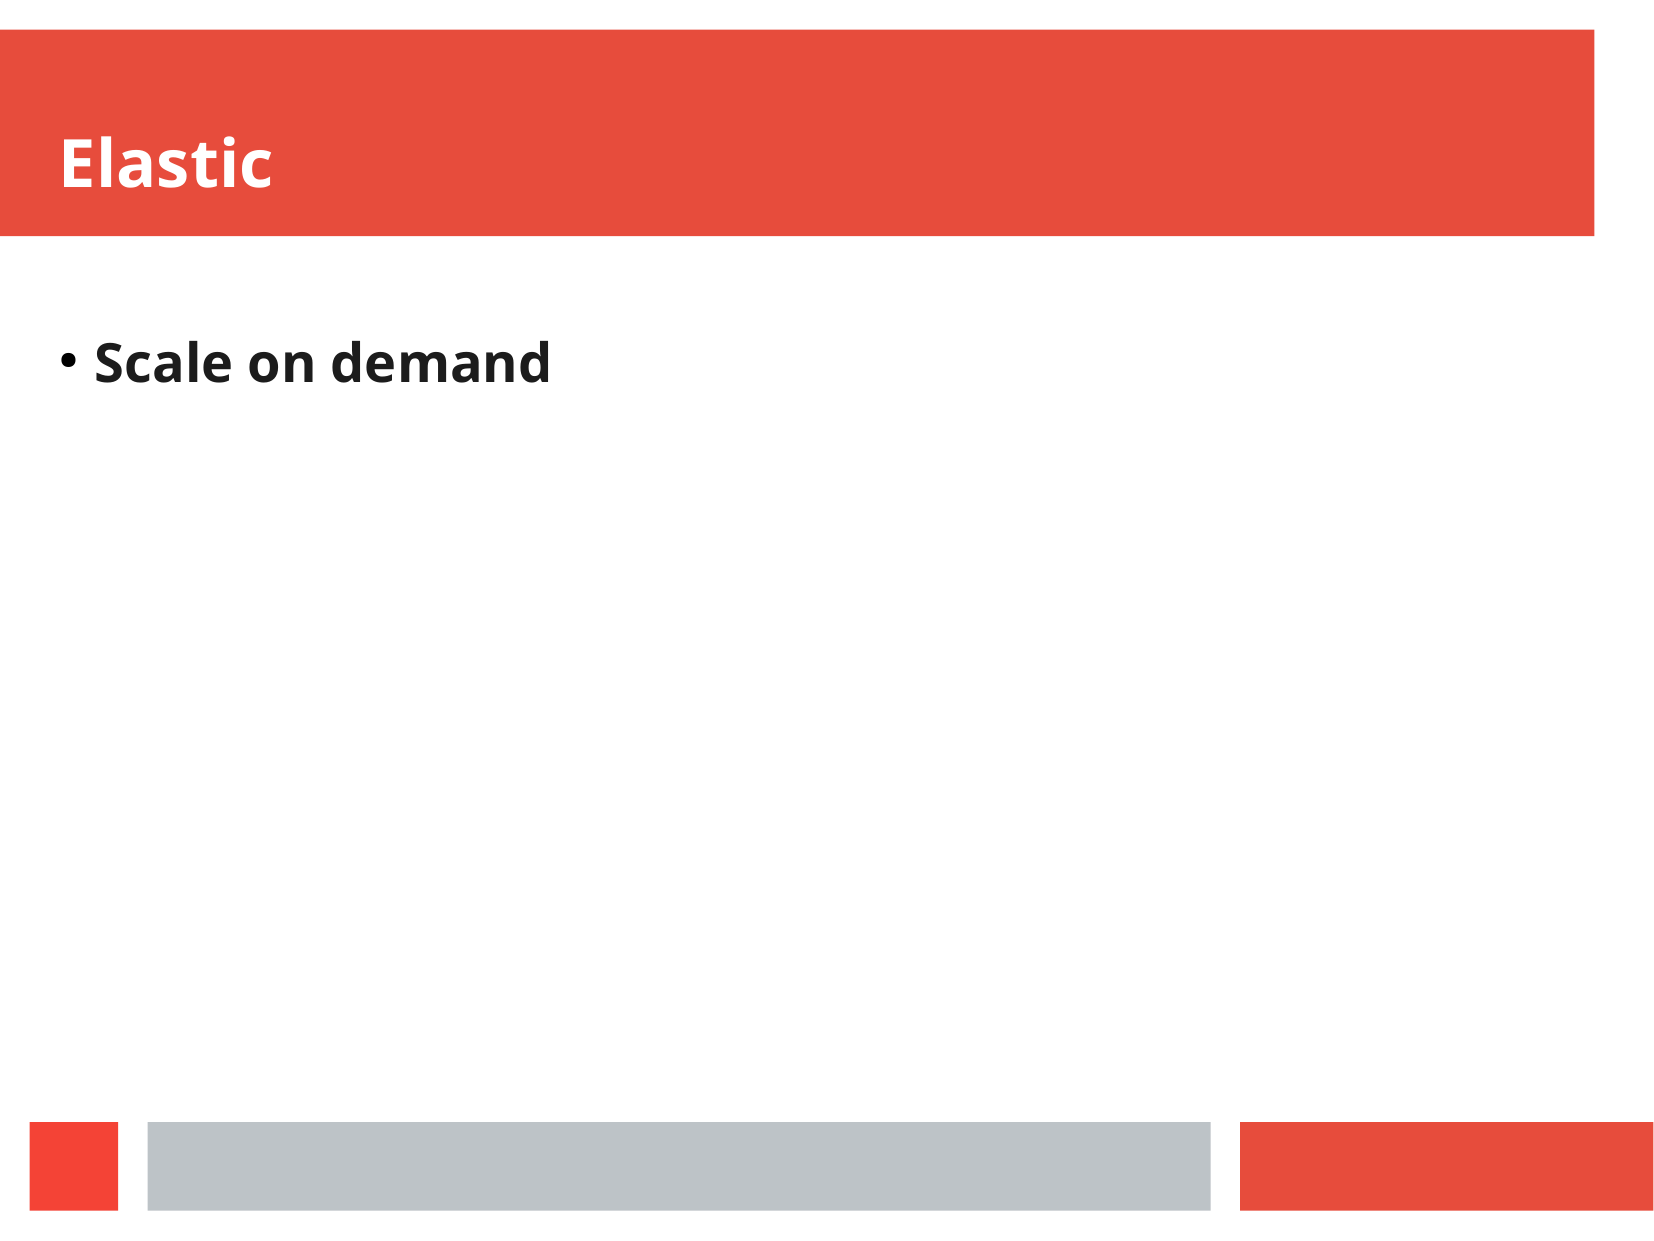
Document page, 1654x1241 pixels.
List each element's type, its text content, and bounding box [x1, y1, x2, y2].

title Elastic [59, 59, 1595, 207]
list Scale on demand [59, 324, 1565, 1093]
